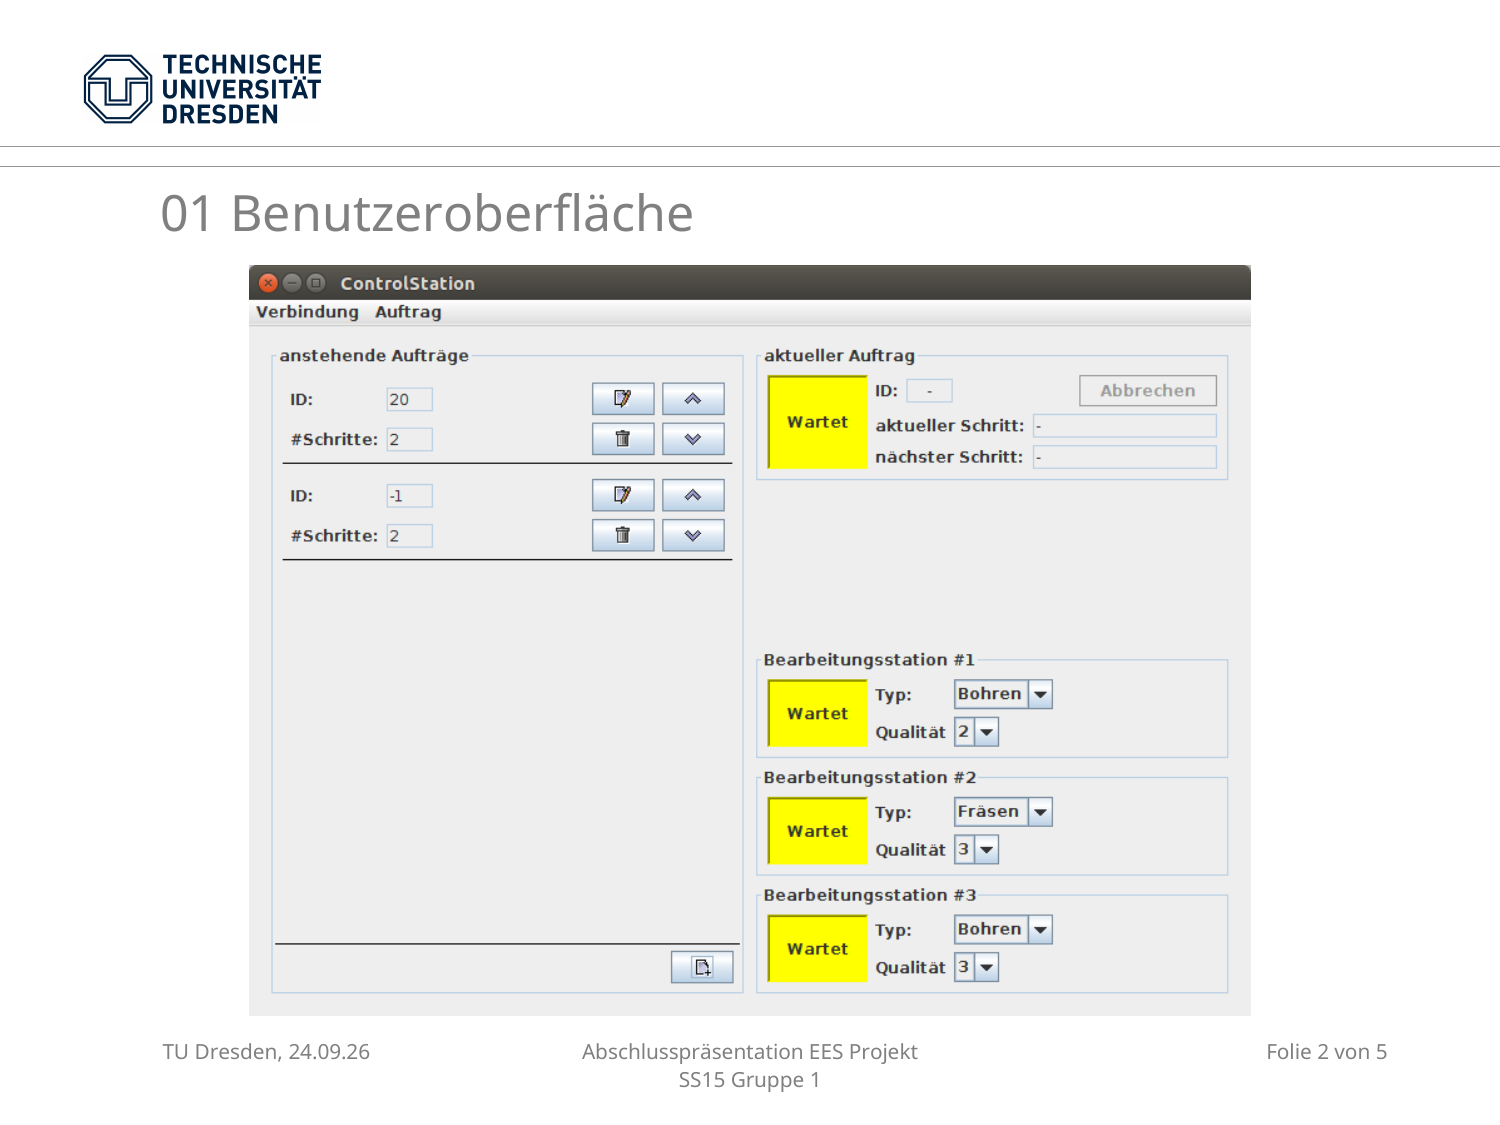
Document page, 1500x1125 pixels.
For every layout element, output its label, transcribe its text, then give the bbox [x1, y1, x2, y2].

title 01 Benutzeroberfläche [160, 144, 1392, 280]
picture [249, 265, 1251, 1017]
picture [83, 54, 321, 124]
